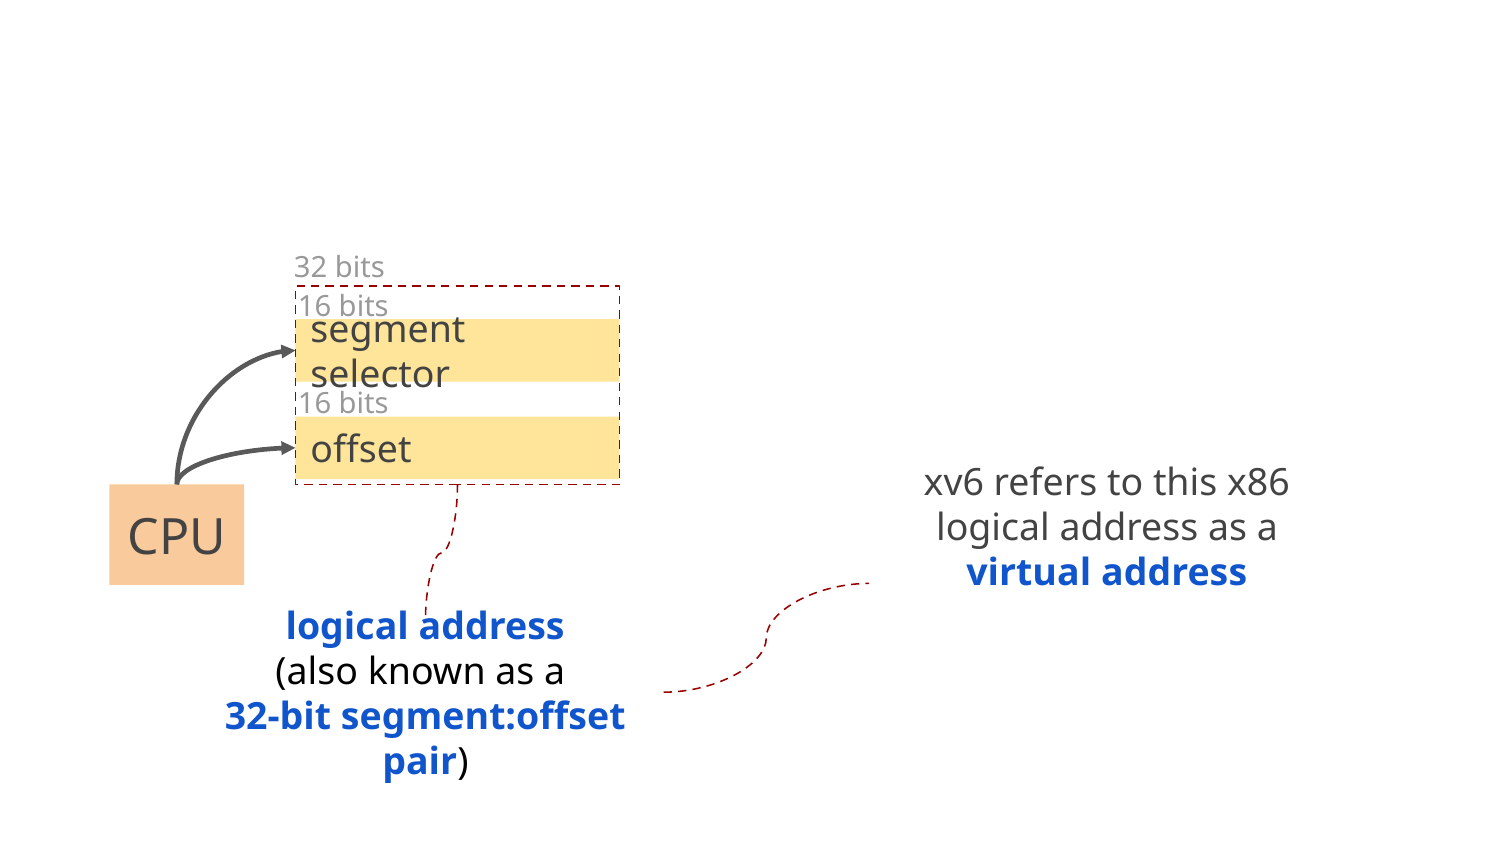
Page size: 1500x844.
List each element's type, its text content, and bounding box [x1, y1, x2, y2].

text_box segment selector [295, 319, 620, 382]
text_box offset [295, 416, 620, 480]
text_box logical address (also known as a 32-bit segment:offset pair) [187, 621, 664, 764]
text_box CPU [109, 484, 245, 585]
text_box 16 bits [282, 285, 418, 323]
text_box 16 bits [282, 384, 418, 421]
text_box 32 bits [279, 247, 708, 285]
text_box xv6 refers to this x86 logical address as a virtual address [868, 454, 1346, 596]
